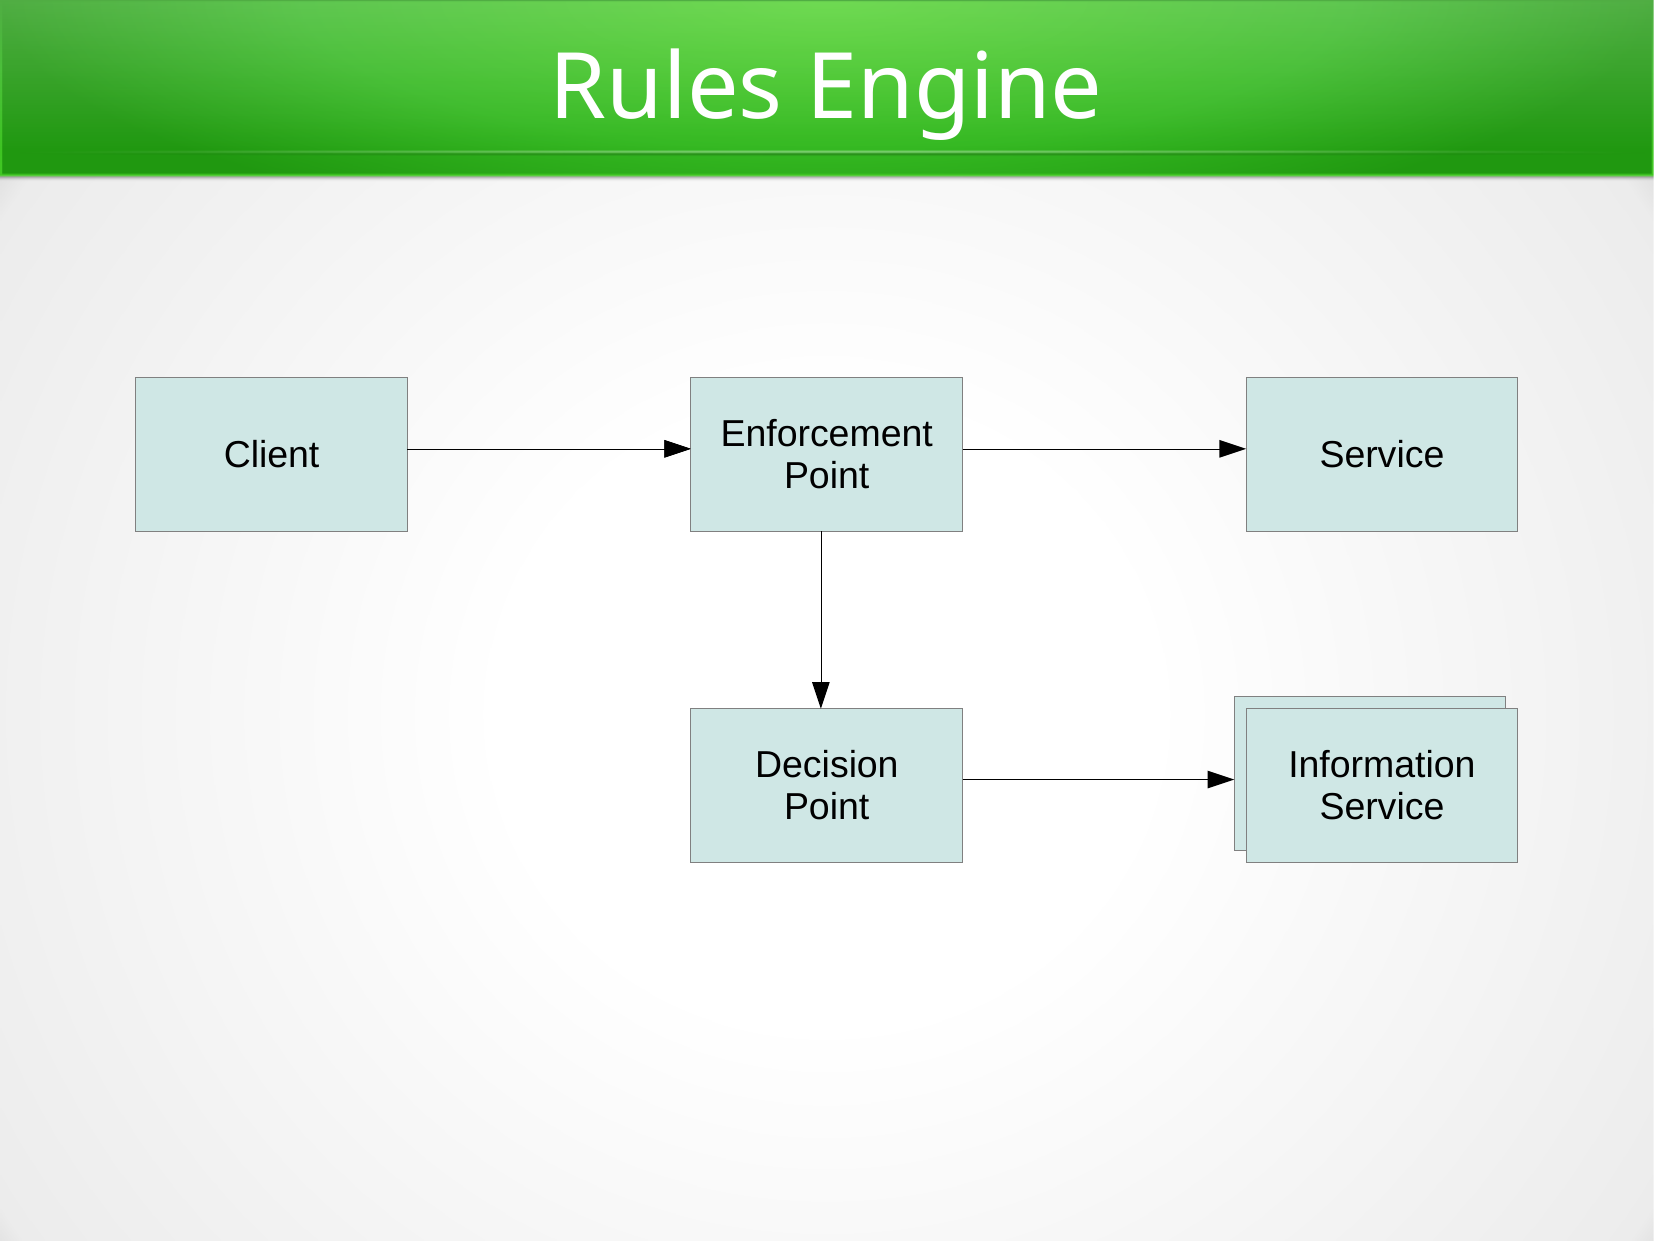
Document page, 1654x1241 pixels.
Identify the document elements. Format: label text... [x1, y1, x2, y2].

text_box Client [135, 377, 408, 532]
text_box Decision Point [690, 708, 963, 863]
text_box Enforcement Point [690, 377, 963, 532]
text_box Information Service [1246, 708, 1518, 863]
text_box External Service [1234, 696, 1506, 851]
picture [0, 0, 1654, 1241]
title Rules Engine [82, 11, 1571, 154]
text_box Service [1246, 377, 1518, 532]
